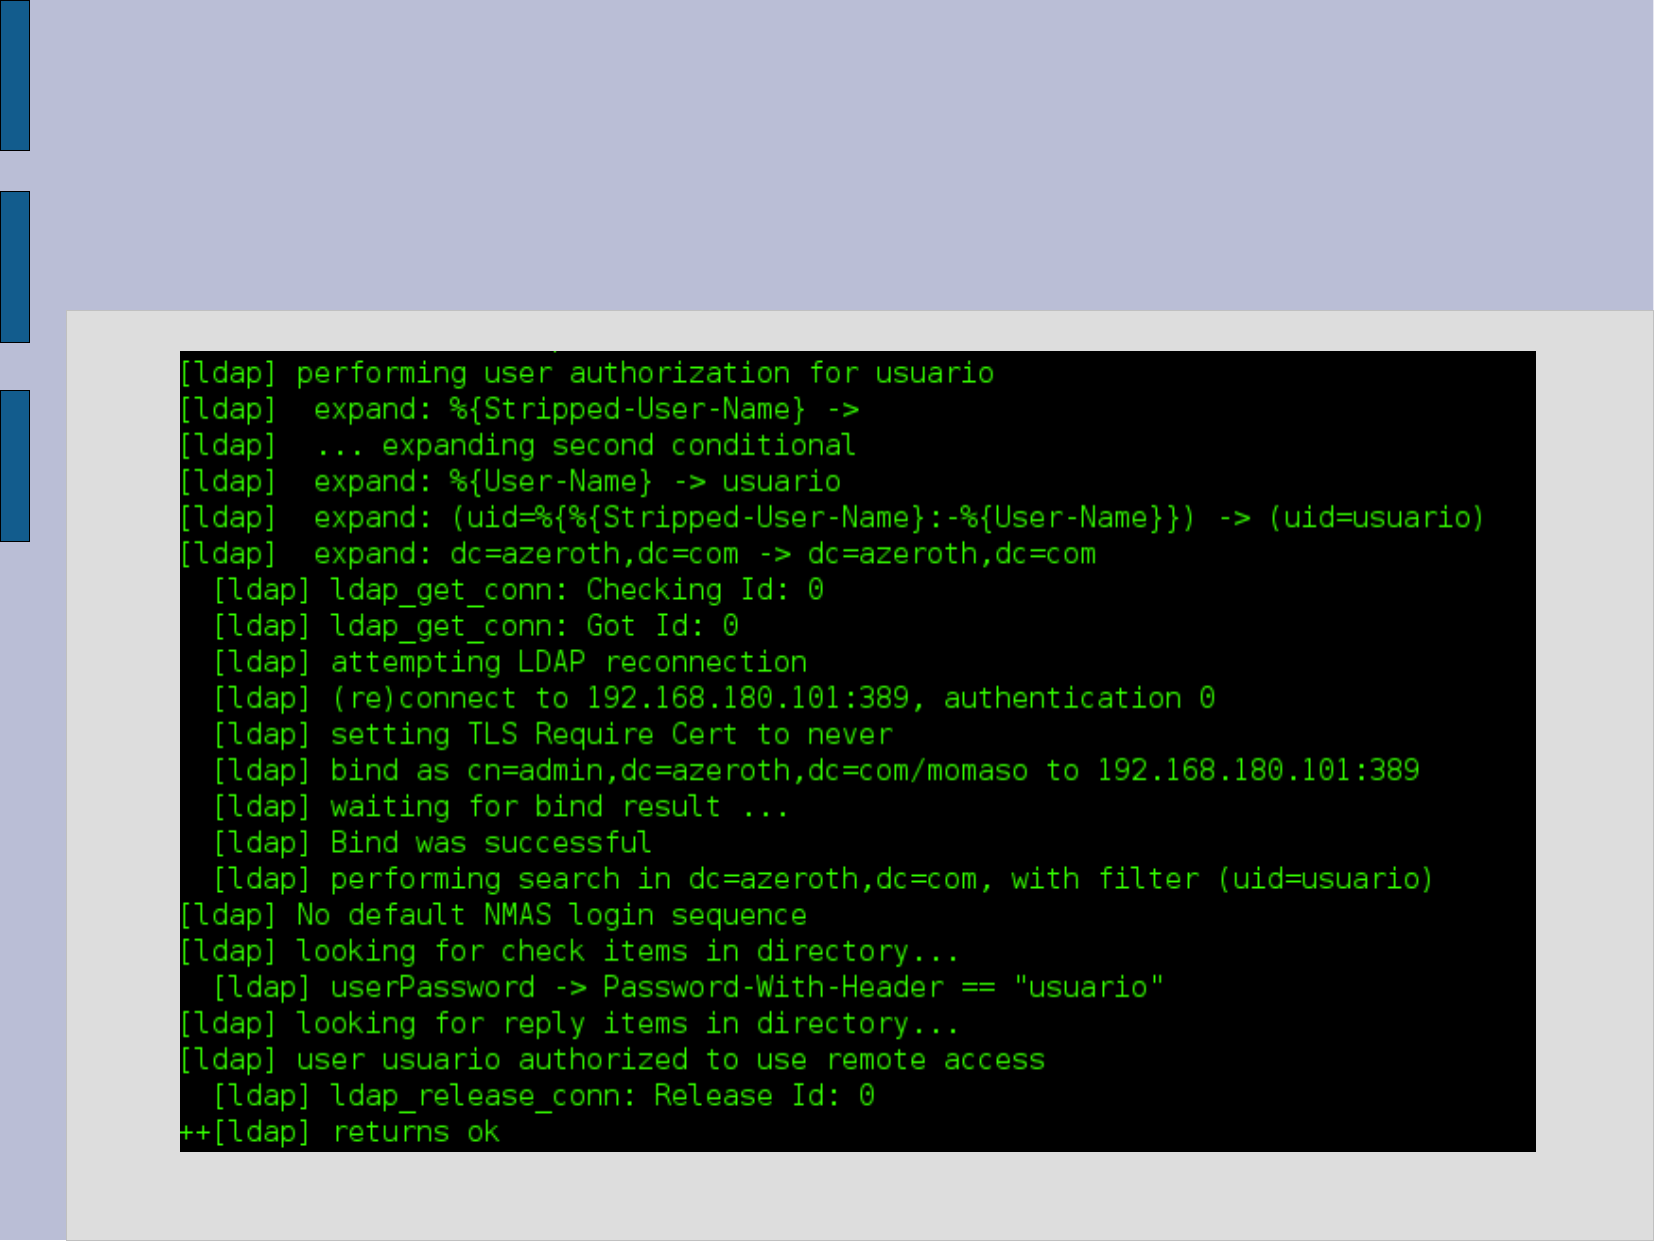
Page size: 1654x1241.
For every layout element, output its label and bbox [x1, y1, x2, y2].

picture [180, 351, 1536, 1152]
